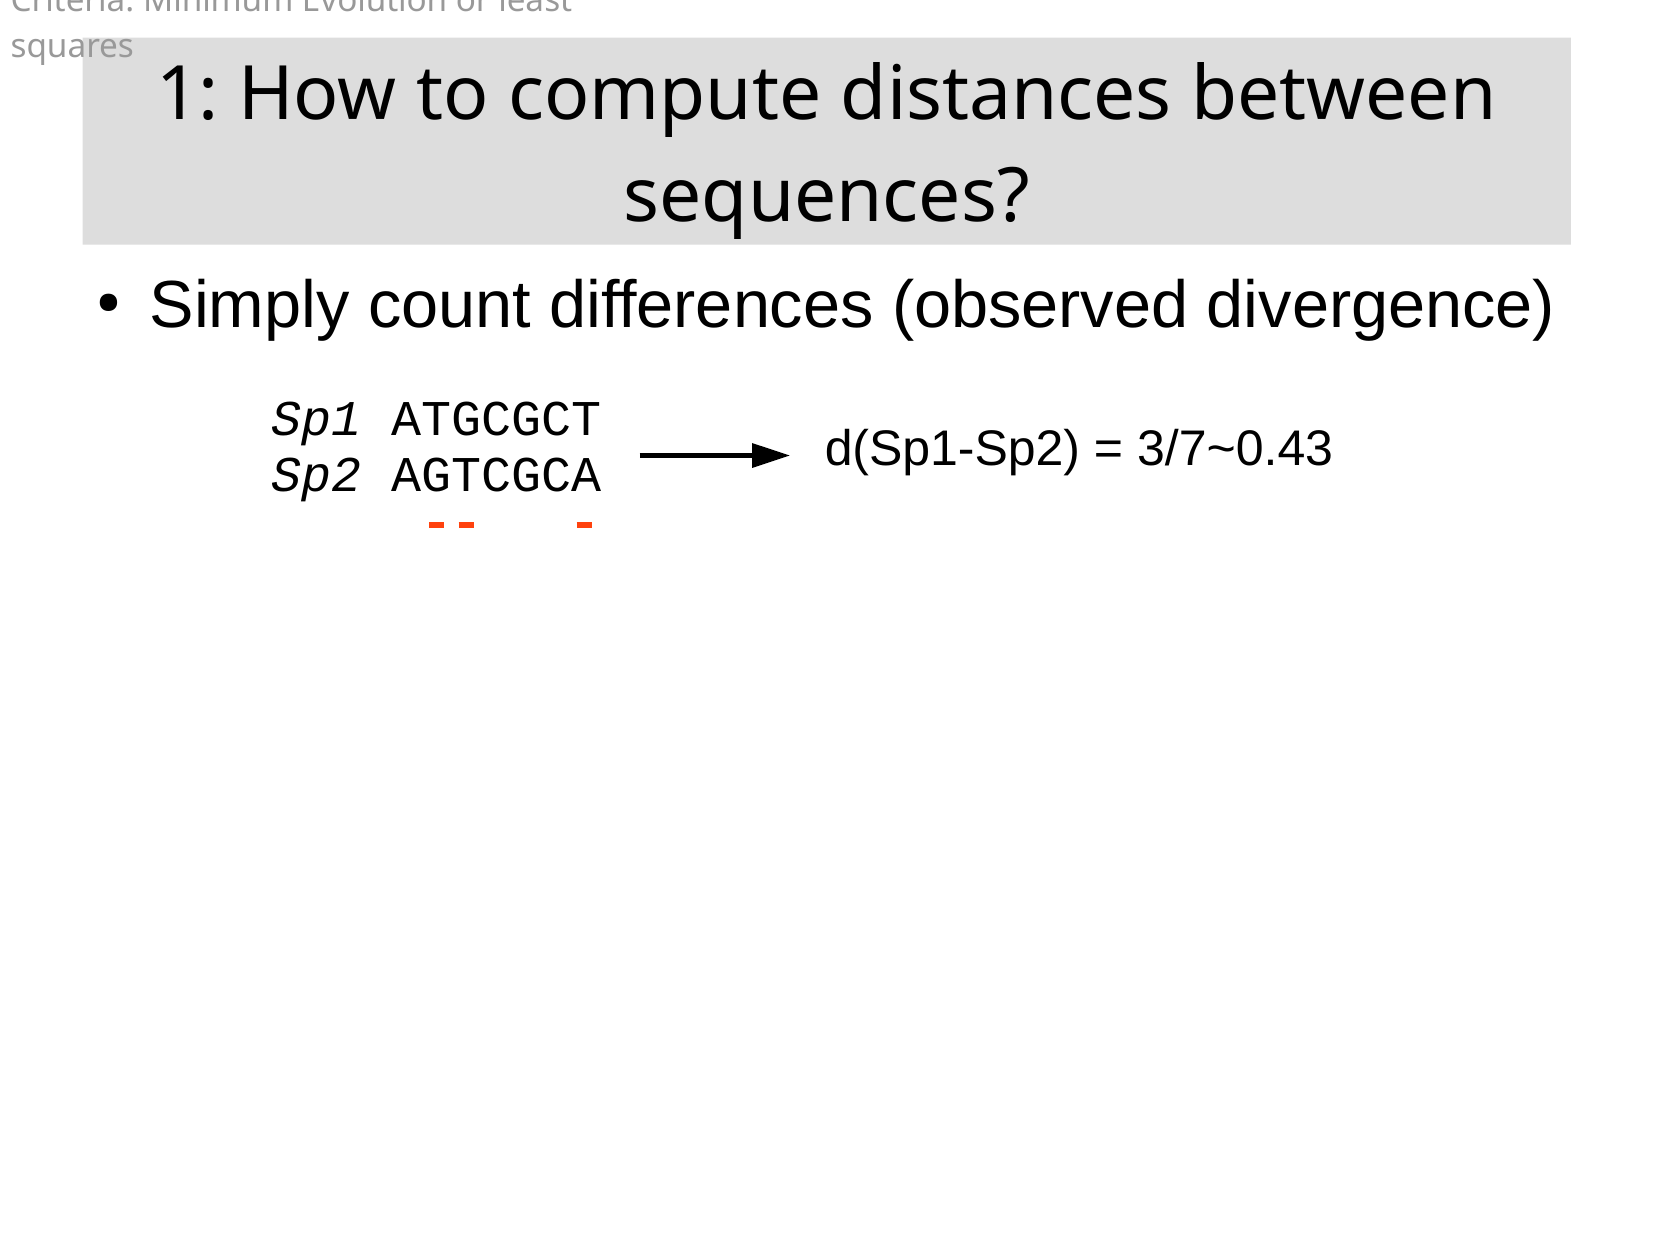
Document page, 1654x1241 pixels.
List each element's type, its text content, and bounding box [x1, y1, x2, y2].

title 1: How to compute distances between sequences? [82, 37, 1571, 245]
text_box Sp1 ATGCGCT Sp2 AGTCGCA [185, 385, 636, 616]
text_box d(Sp1-Sp2) = 3/7~0.43 [810, 412, 1396, 540]
text_box Criteria: Minimum Evolution or least squares [10, 0, 676, 73]
list Simply count differences (observed divergence) [79, 266, 1568, 826]
